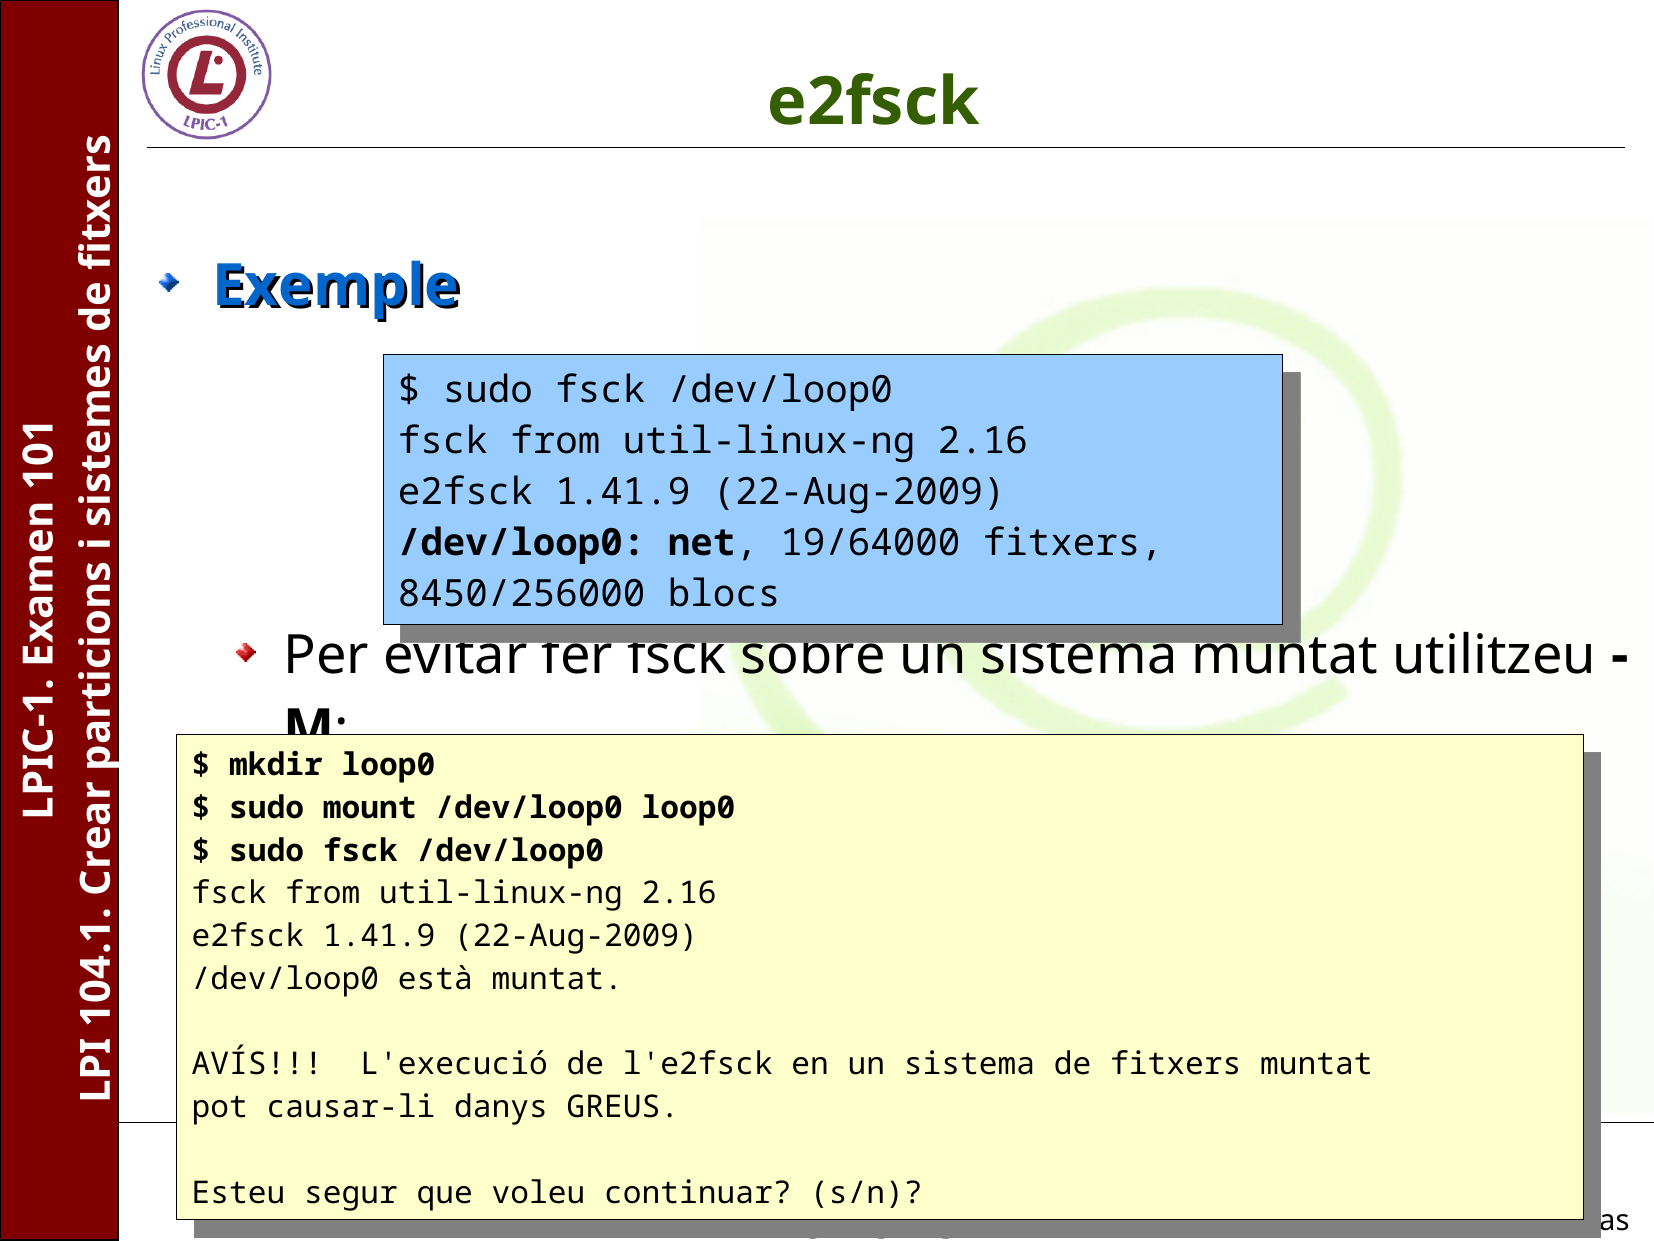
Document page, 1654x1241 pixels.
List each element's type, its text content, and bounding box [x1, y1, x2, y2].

title e2fsck [129, 55, 1619, 142]
text_box $ mkdir loop0 $ sudo mount /dev/loop0 loop0 $ sudo fsck /dev/loop0 fsck from util-linux-ng 2.16 e2fsck 1.41.9 (22-Aug-2009) /dev/loop0 està muntat. AVÍS!!! L'execució de l'e2fsck en un sistema de fitxers muntat pot causar-li danys GREUS. Esteu segur que voleu continuar? (s/n)? [176, 734, 1584, 1094]
picture [700, 217, 1654, 1113]
picture [135, 5, 277, 55]
text_box $ sudo fsck /dev/loop0 fsck from util-linux-ng 2.16 e2fsck 1.41.9 (22-Aug-2009) /dev/loop0: net, 19/64000 fitxers, 8450/256000 blocs [383, 354, 1283, 565]
list Exemple Per evitar fer fsck sobre un sistema muntat utilitzeu -M: [141, 242, 1630, 1078]
